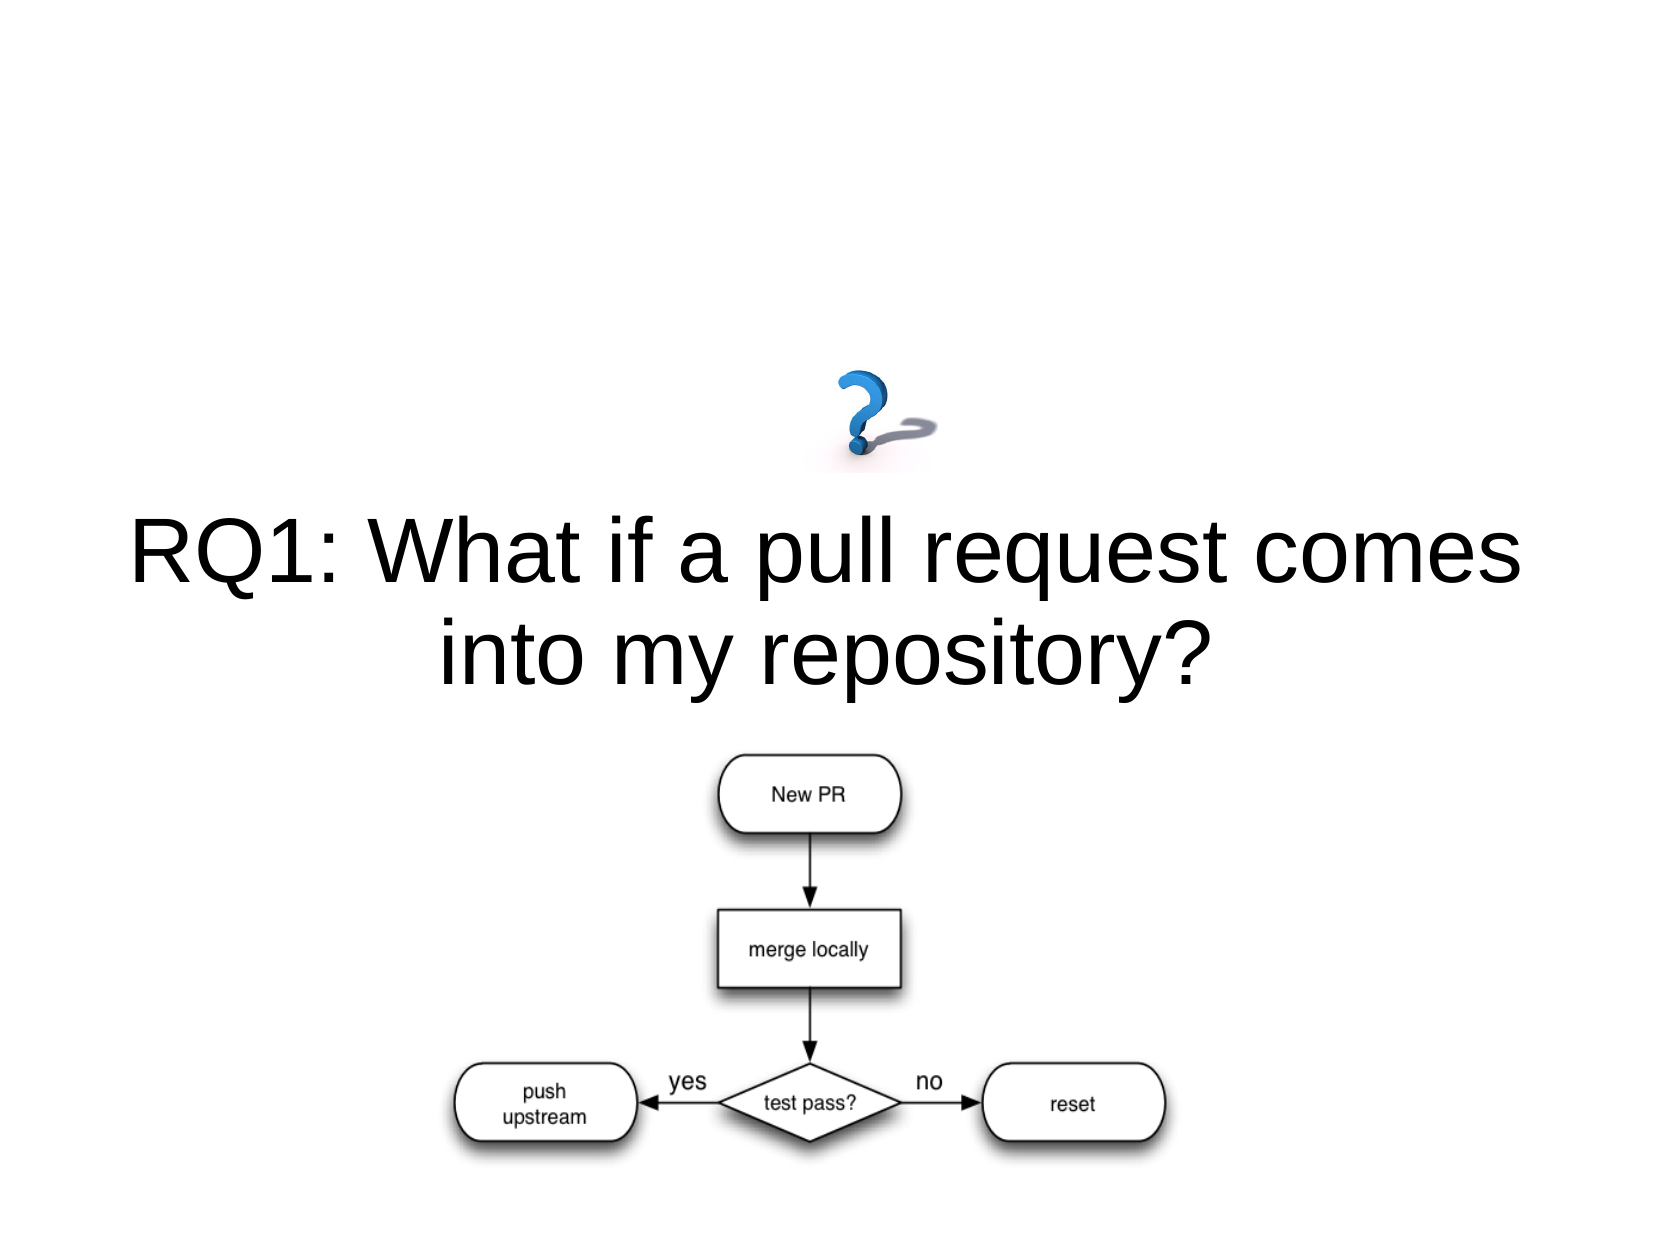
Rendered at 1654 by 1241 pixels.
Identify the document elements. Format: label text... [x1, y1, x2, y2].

picture [413, 720, 1205, 1193]
picture [803, 358, 938, 473]
title RQ1: What if a pull request comes into my repository? [82, 498, 1571, 706]
